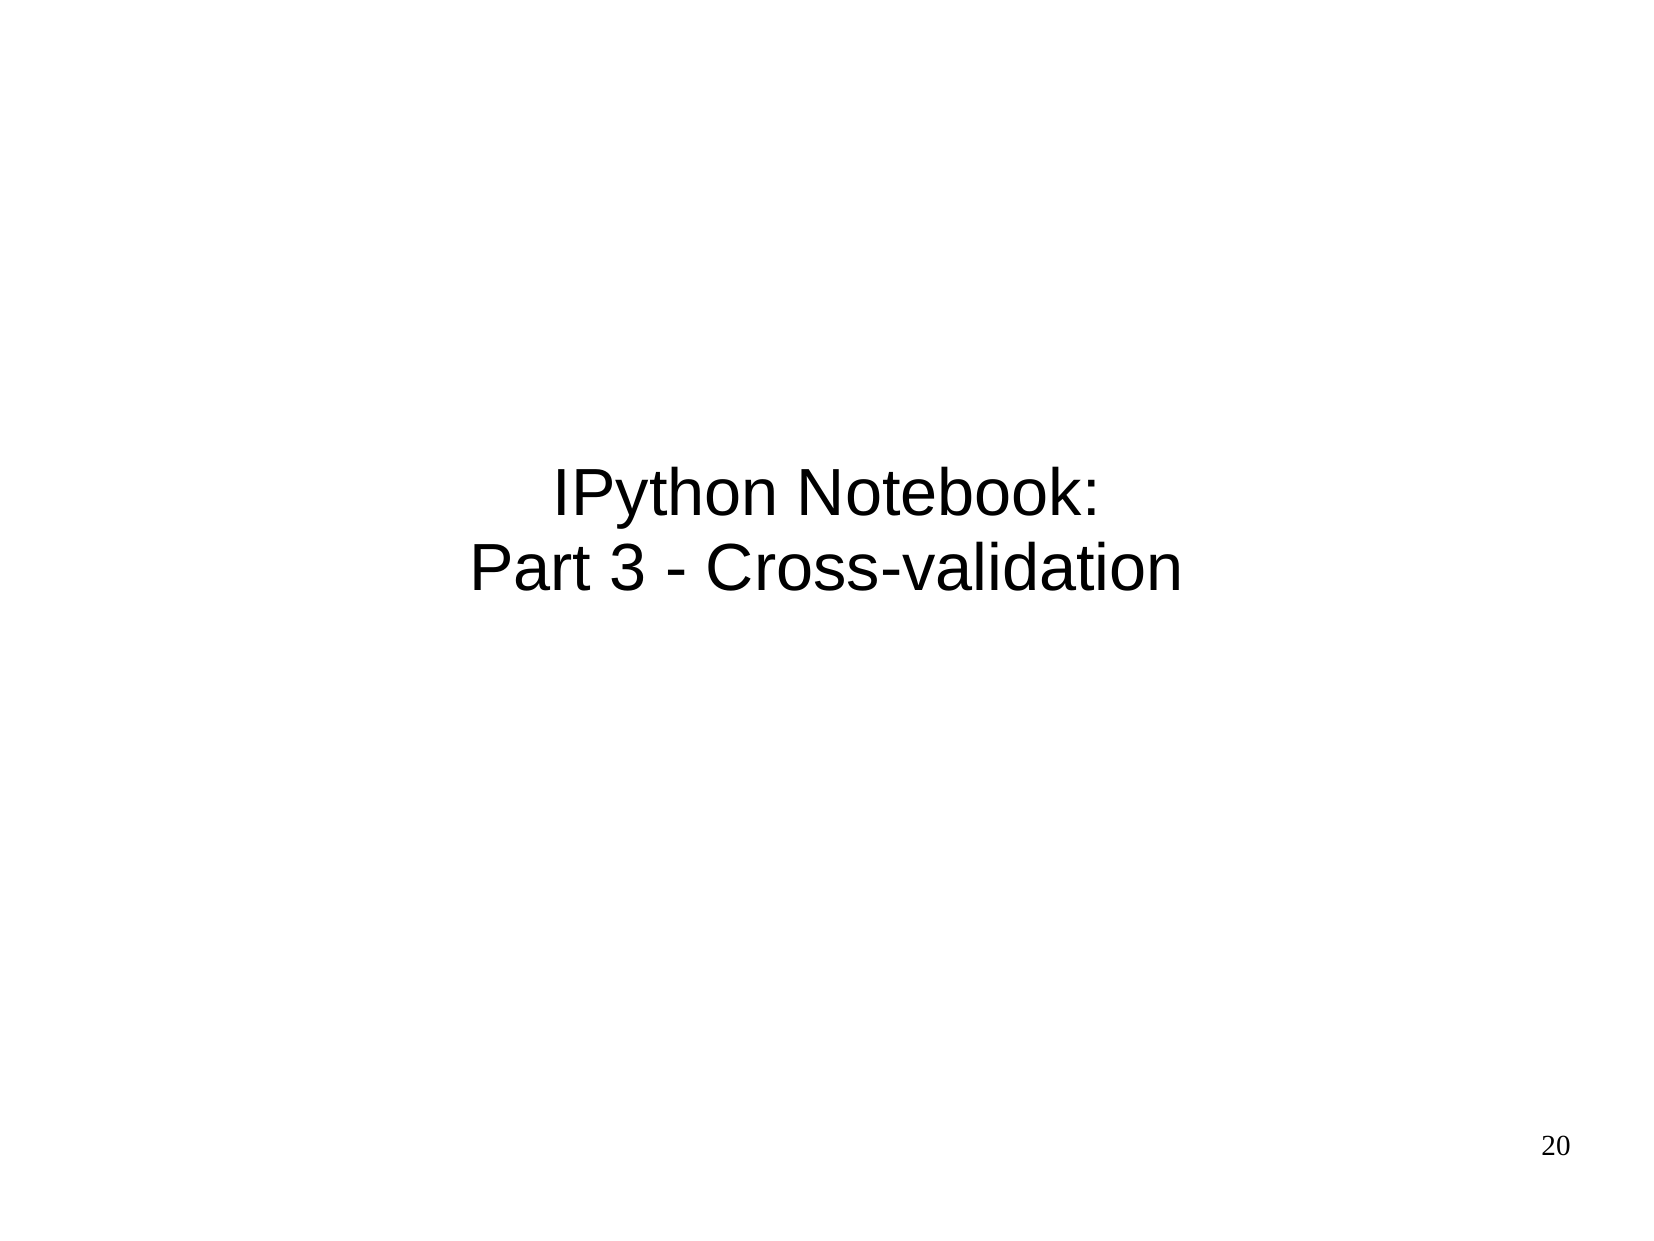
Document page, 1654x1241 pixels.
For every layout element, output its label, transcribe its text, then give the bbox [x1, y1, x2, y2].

subtitle IPython Notebook: Part 3 - Cross-validation [82, 49, 1571, 1010]
